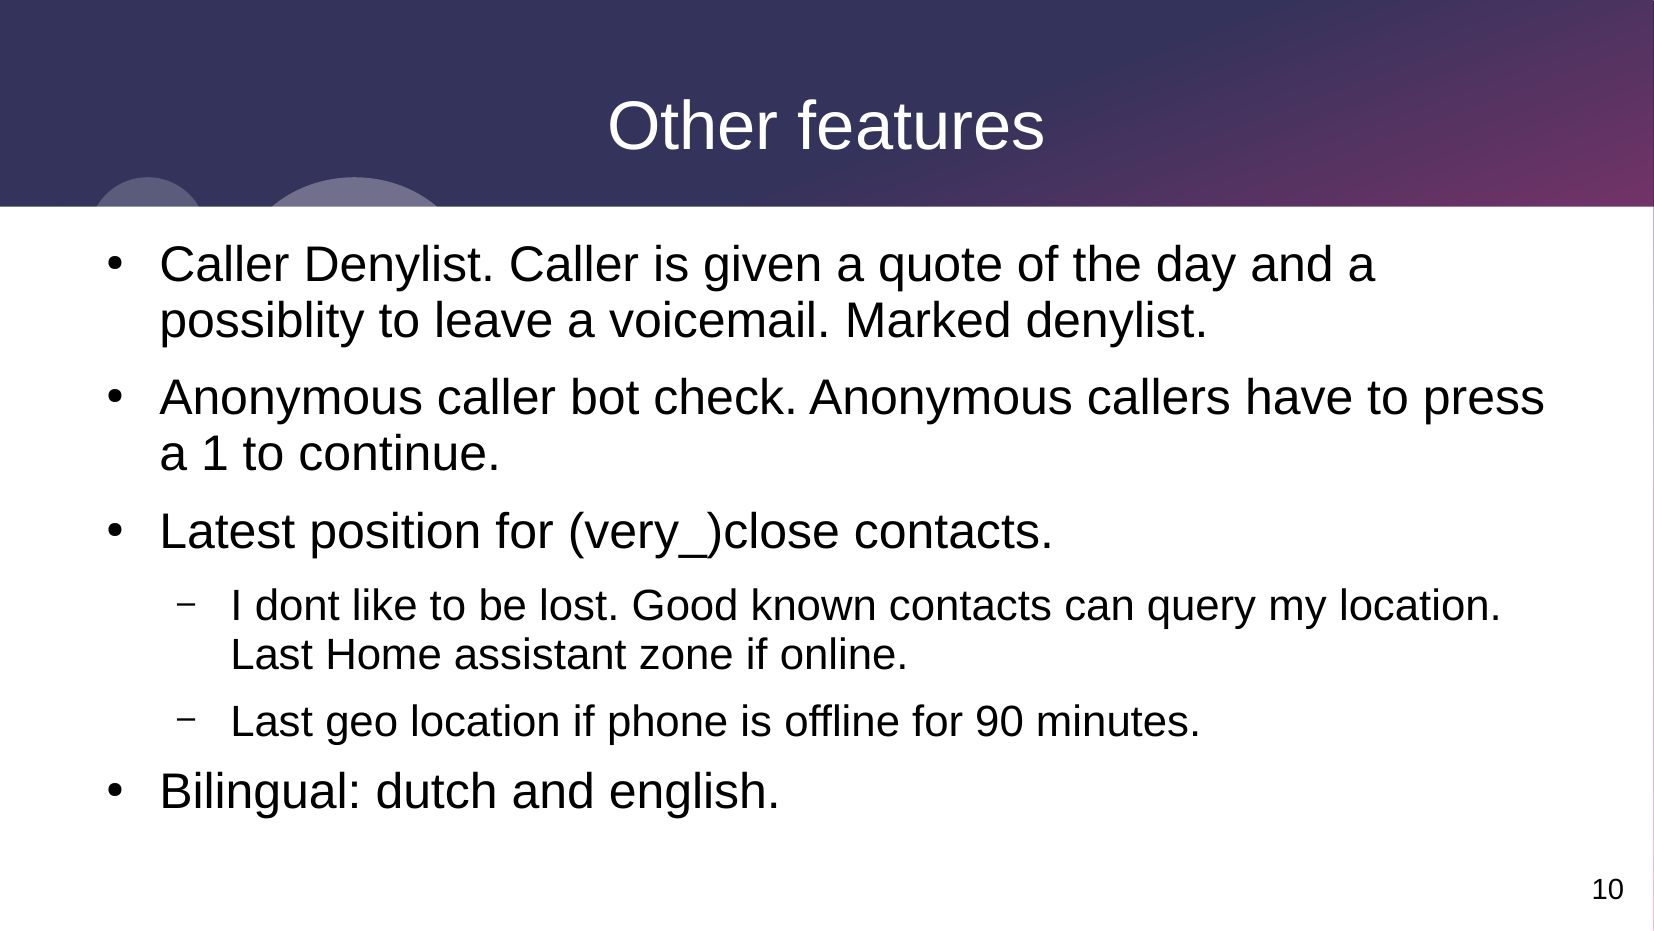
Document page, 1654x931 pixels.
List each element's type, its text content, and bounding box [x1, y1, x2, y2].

title Other features [88, 44, 1565, 207]
list Caller Denylist. Caller is given a quote of the day and a possiblity to leave a voicemail. Marked denylist. Anonymous caller bot check. Anonymous callers have to press a 1 to continue. Latest position for (very_)close contacts. I dont like to be lost. Good known contacts can query my location. Last Home assistant zone if online. Last geo location if phone is offline for 90 minutes. Bilingual: dutch and english. [88, 236, 1565, 827]
